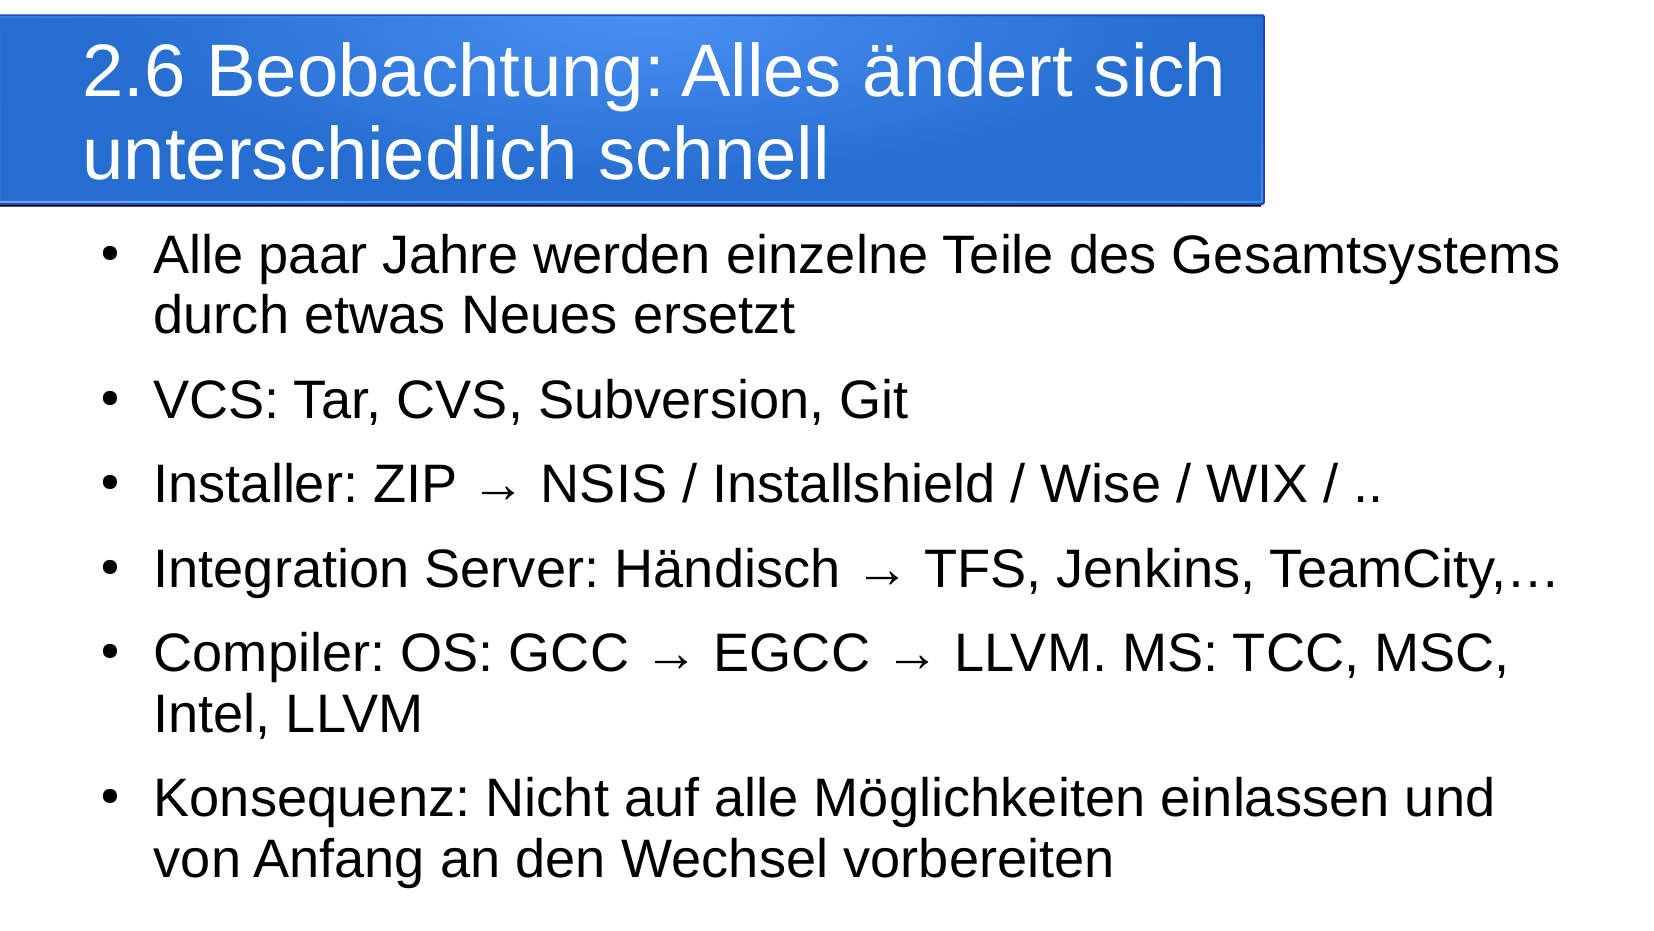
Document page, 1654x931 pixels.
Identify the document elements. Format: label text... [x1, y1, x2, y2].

list Alle paar Jahre werden einzelne Teile des Gesamtsystems durch etwas Neues ersetzt VCS: Tar, CVS, Subversion, Git Installer: ZIP → NSIS / Installshield / Wise / WIX / .. Integration Server: Händisch → TFS, Jenkins, TeamCity,… Compiler: OS: GCC → EGCC → LLVM. MS: TCC, MSC, Intel, LLVM Konsequenz: Nicht auf alle Möglichkeiten einlassen und von Anfang an den Wechsel vorbereiten [82, 224, 1571, 764]
title 2.6 Beobachtung: Alles ändert sich unterschiedlich schnell [82, 29, 1235, 196]
